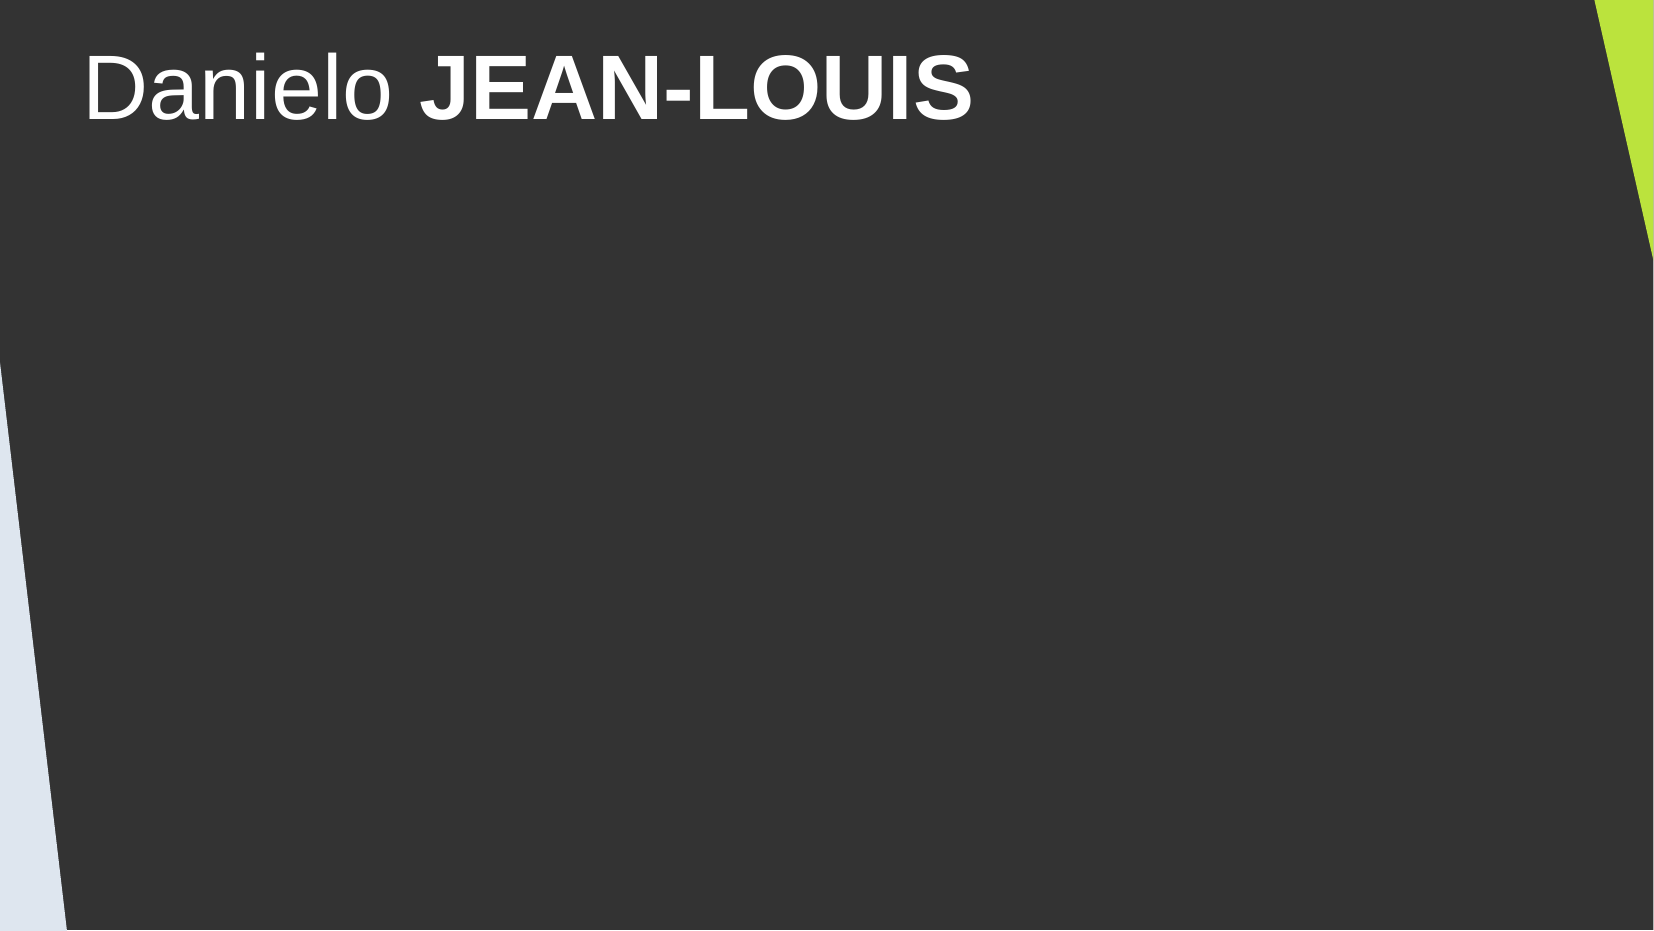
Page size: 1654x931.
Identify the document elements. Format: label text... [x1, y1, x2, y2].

text_box [1594, 0, 1654, 263]
text_box [0, 362, 67, 931]
text_box Danielo JEAN-LOUIS [82, 36, 1571, 758]
